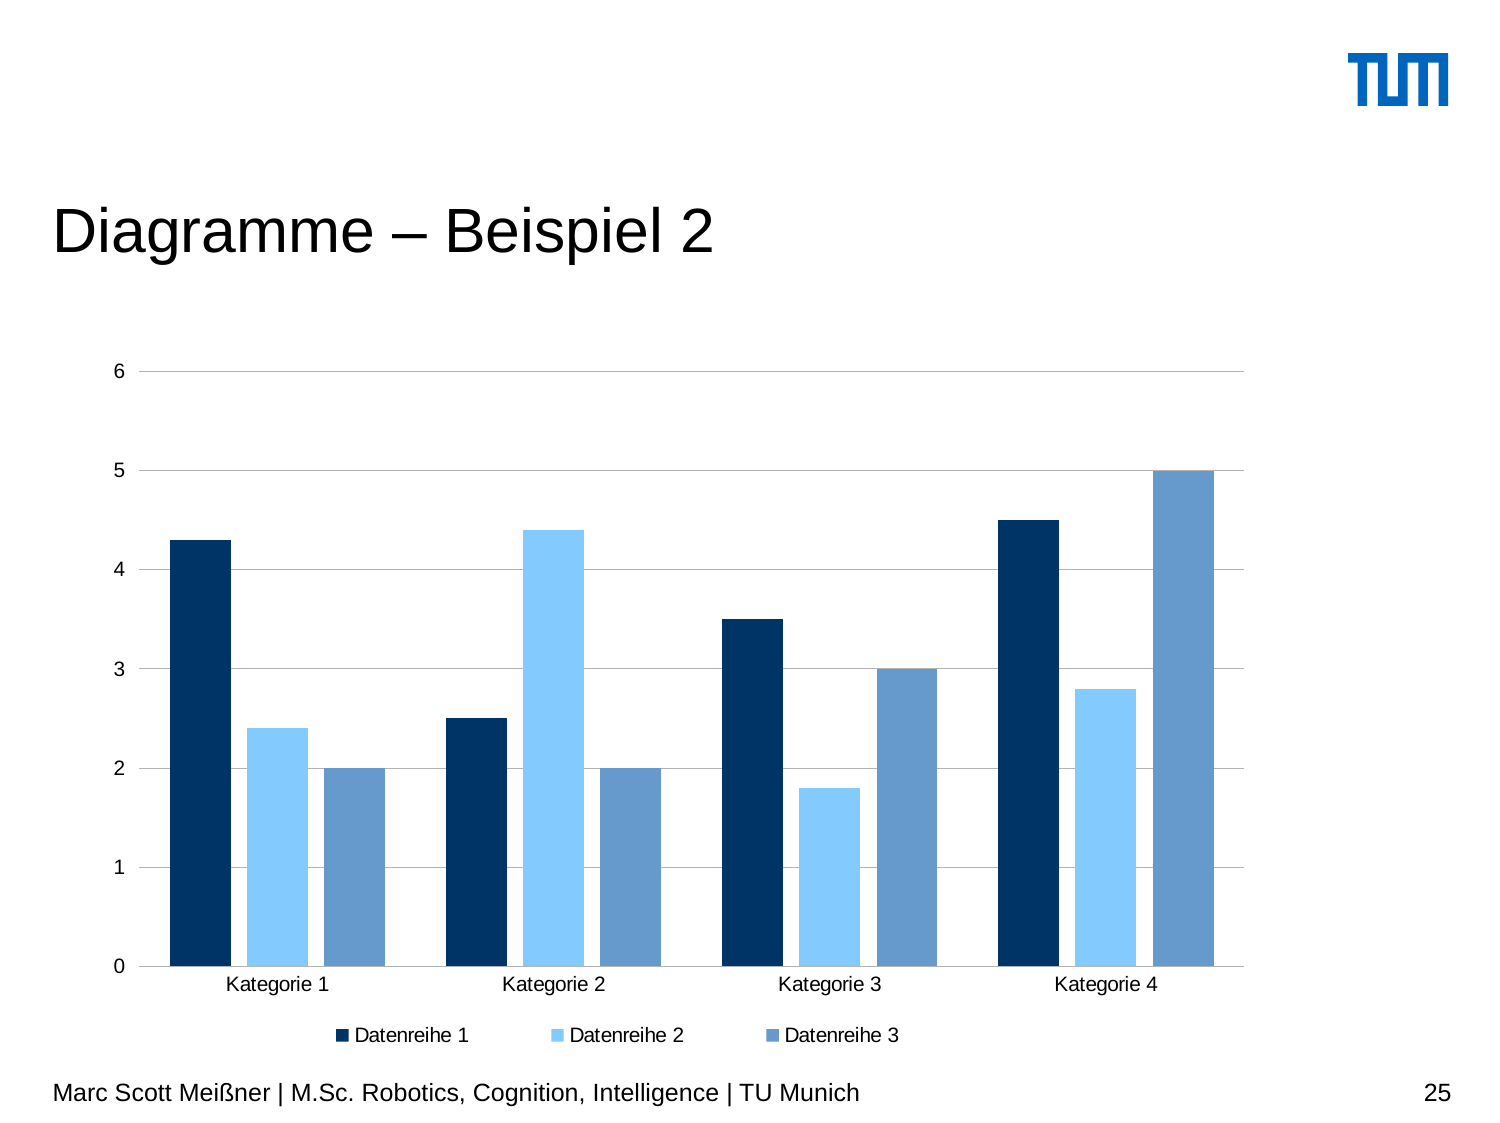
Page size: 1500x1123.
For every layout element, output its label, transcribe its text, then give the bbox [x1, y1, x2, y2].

title Diagramme – Beispiel 2 [52, 195, 1453, 266]
chart [59, 289, 1459, 1063]
